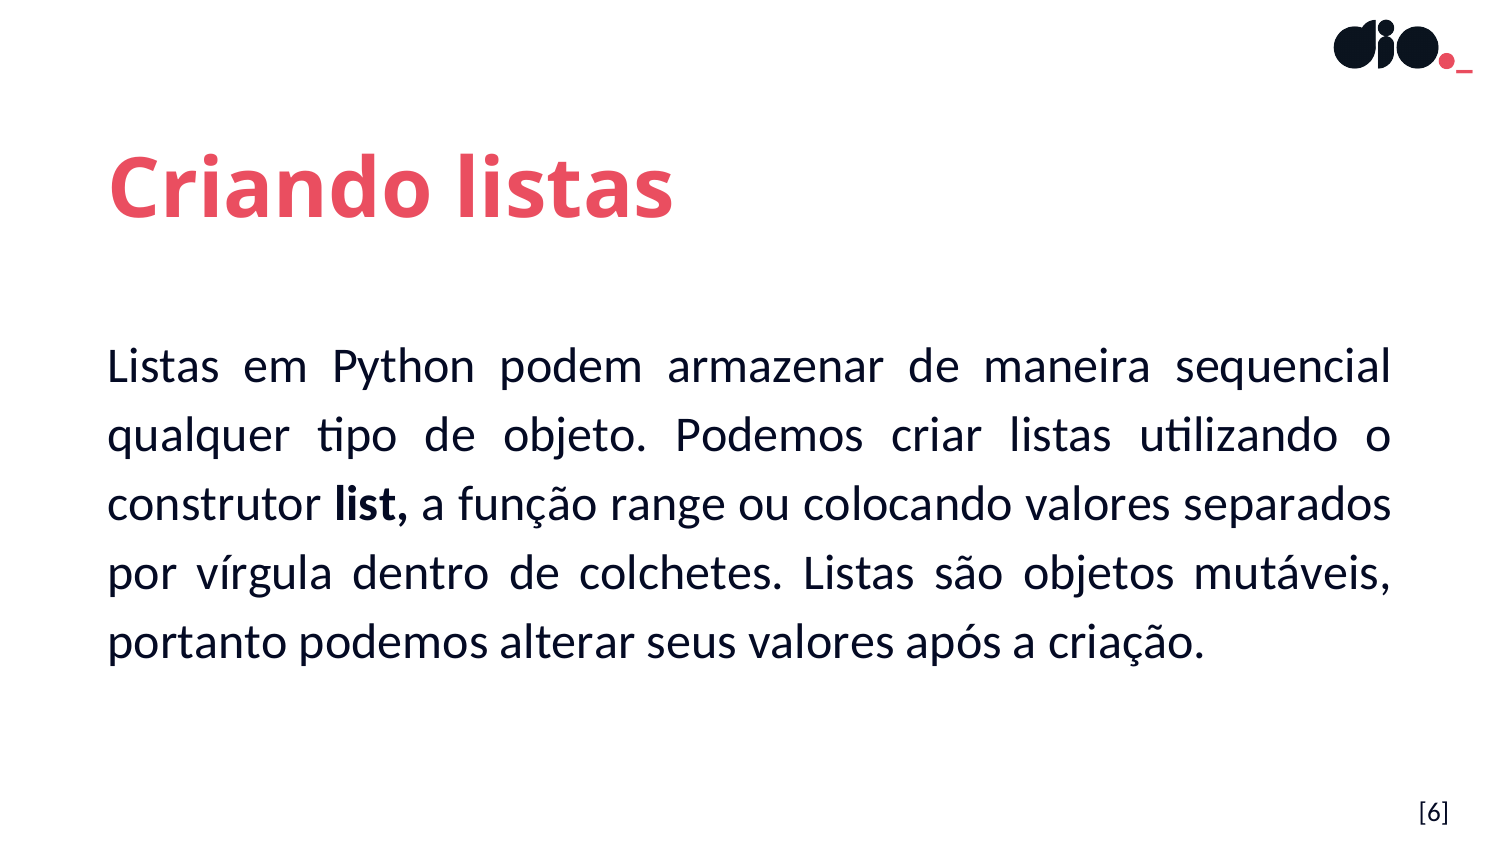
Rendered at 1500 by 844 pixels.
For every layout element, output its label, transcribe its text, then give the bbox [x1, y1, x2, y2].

text_box [] [1403, 779, 1494, 844]
text_box Criando listas [92, 104, 1408, 243]
text_box Listas em Python podem armazenar de maneira sequencial qualquer tipo de objeto. Podemos criar listas utilizando o construtor list, a função range ou colocando valores separados por vírgula dentro de colchetes. Listas são objetos mutáveis, portanto podemos alterar seus valores após a criação. [92, 243, 1408, 749]
